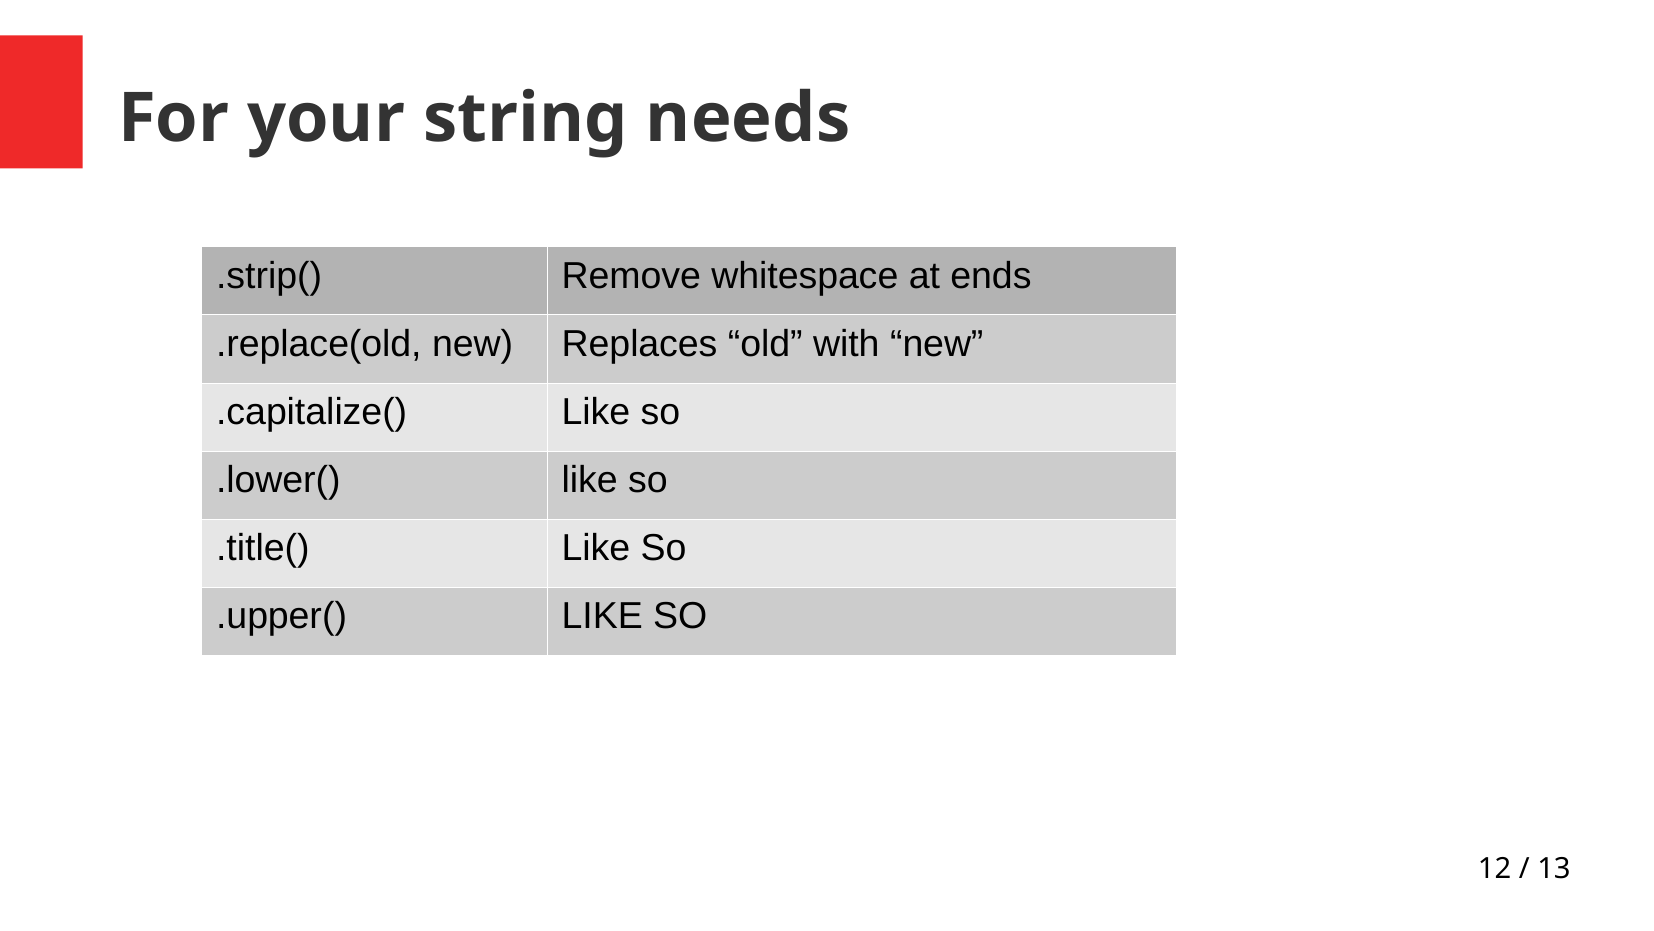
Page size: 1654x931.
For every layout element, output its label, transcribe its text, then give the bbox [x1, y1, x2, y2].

table_cell .lower() [202, 452, 547, 519]
table_cell .capitalize() [202, 384, 547, 451]
title For your string needs [118, 37, 1571, 193]
table_cell .upper() [202, 588, 547, 655]
table_cell LIKE SO [548, 588, 1176, 655]
table_cell Replaces “old” with “new” [548, 315, 1176, 383]
table_header Remove whitespace at ends [548, 247, 1176, 314]
table_cell like so [548, 452, 1176, 519]
table_cell .title() [202, 520, 547, 587]
table_cell .replace(old, new) [202, 315, 547, 383]
table_header .strip() [202, 247, 547, 314]
table_cell Like So [548, 520, 1176, 587]
table_cell Like so [548, 384, 1176, 451]
